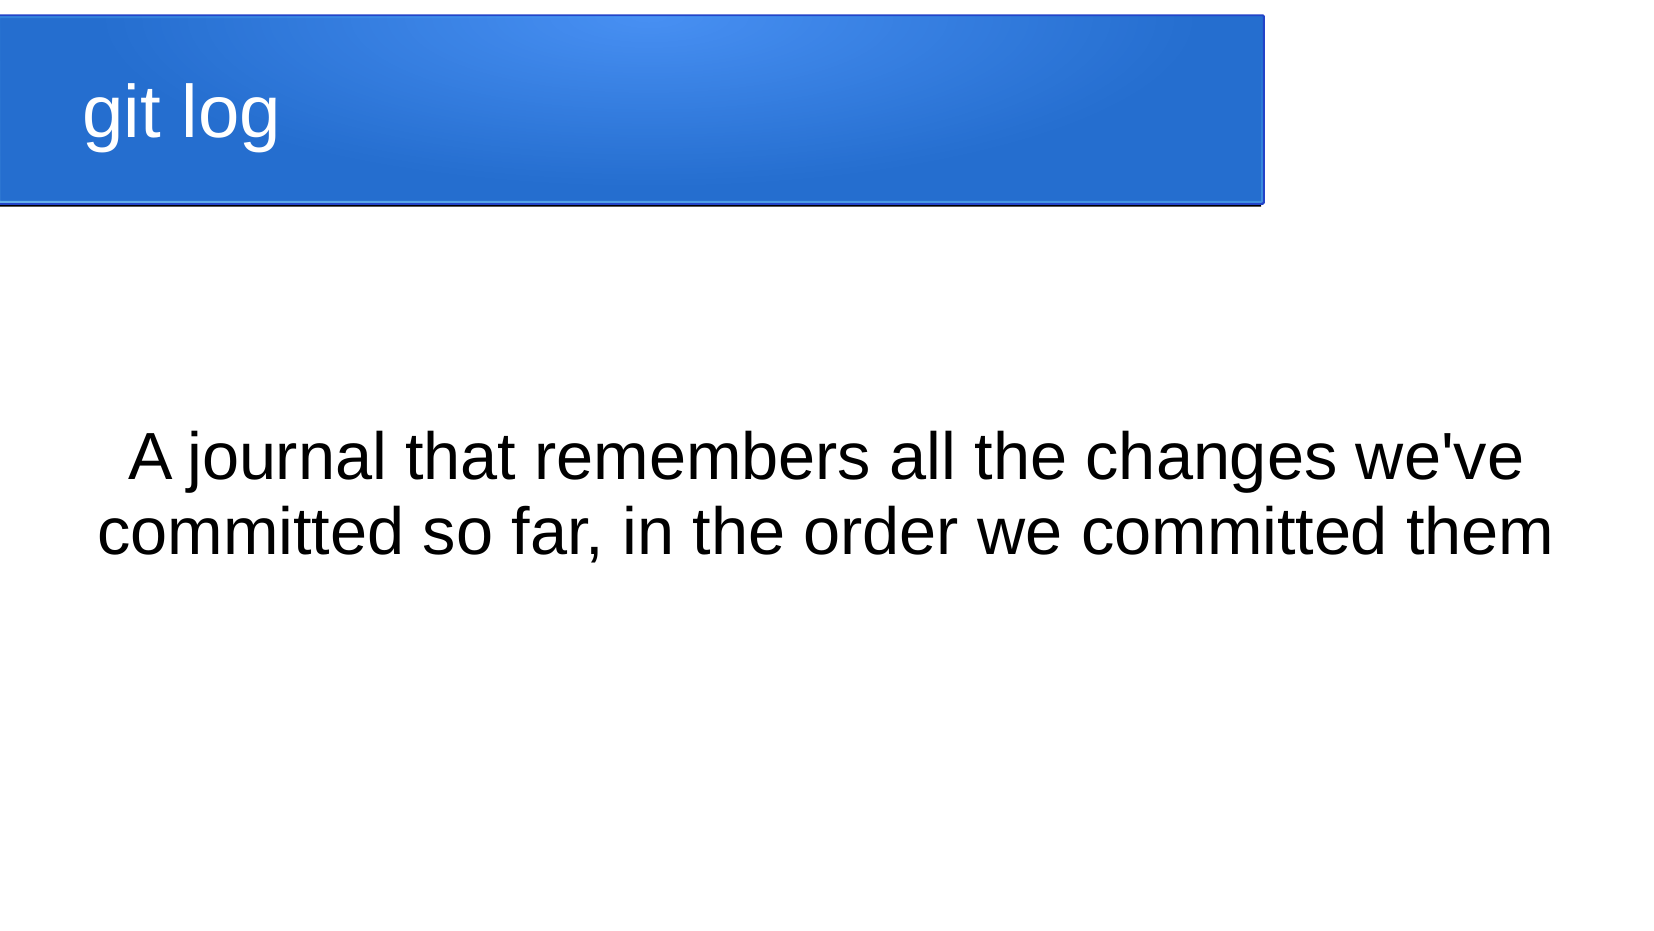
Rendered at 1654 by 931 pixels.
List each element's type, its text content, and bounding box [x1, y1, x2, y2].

subtitle A journal that remembers all the changes we've committed so far, in the order we committed them [82, 224, 1571, 764]
title git log [82, 35, 1235, 189]
